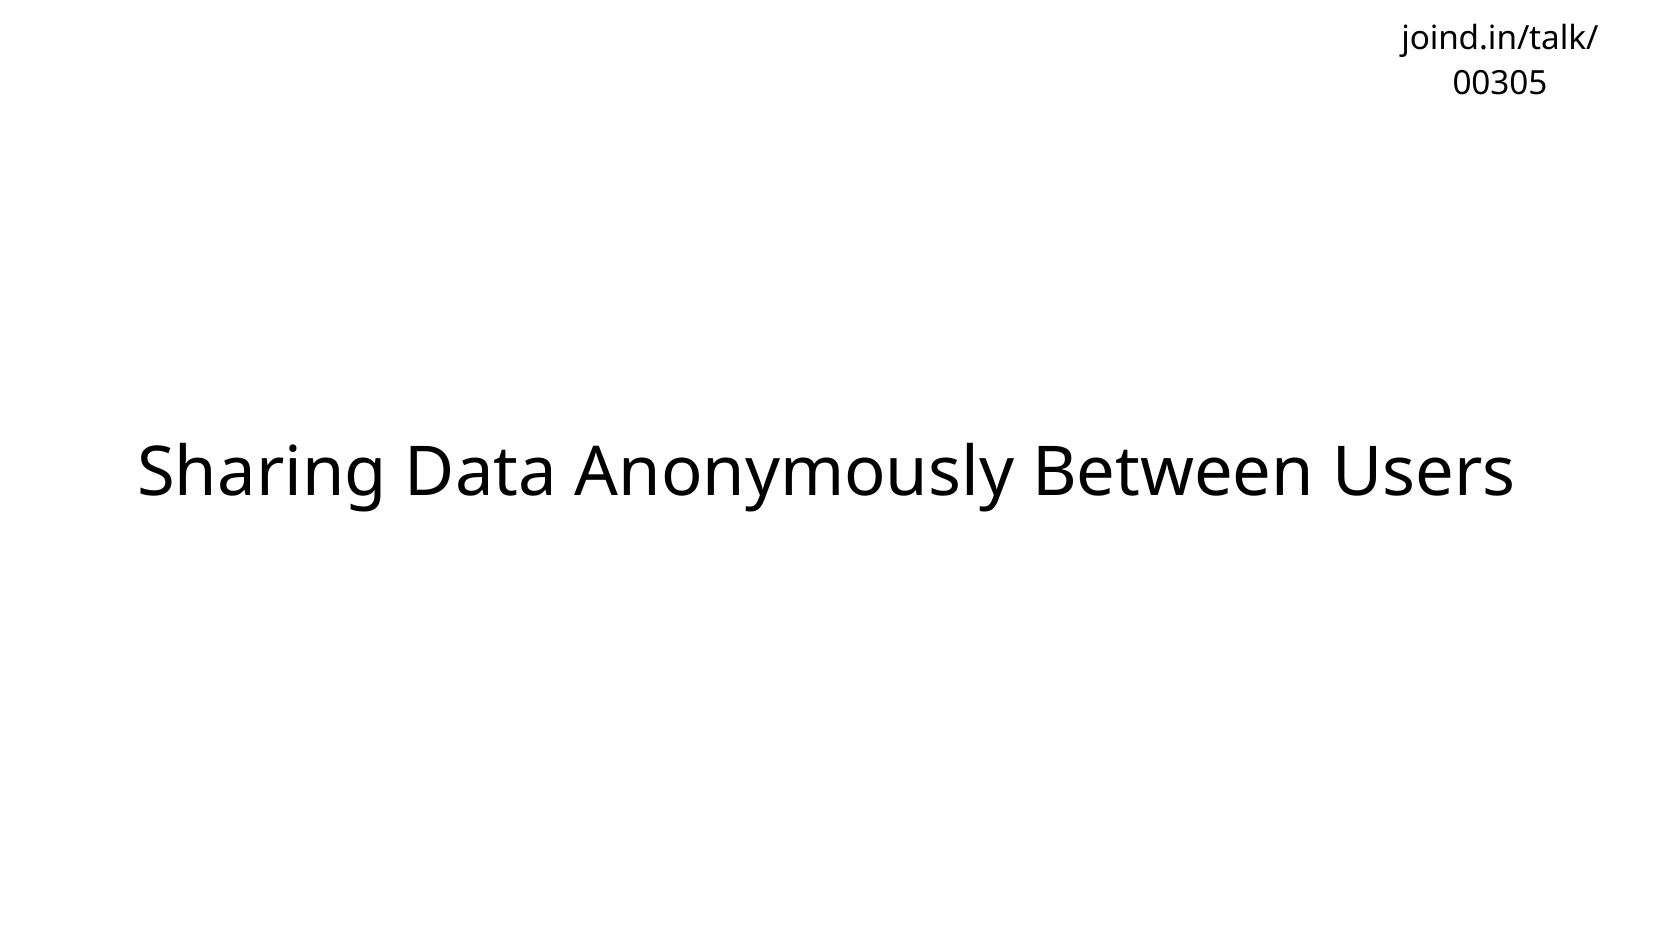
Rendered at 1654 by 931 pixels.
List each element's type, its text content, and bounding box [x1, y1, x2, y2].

title Sharing Data Anonymously Between Users [82, 391, 1571, 547]
